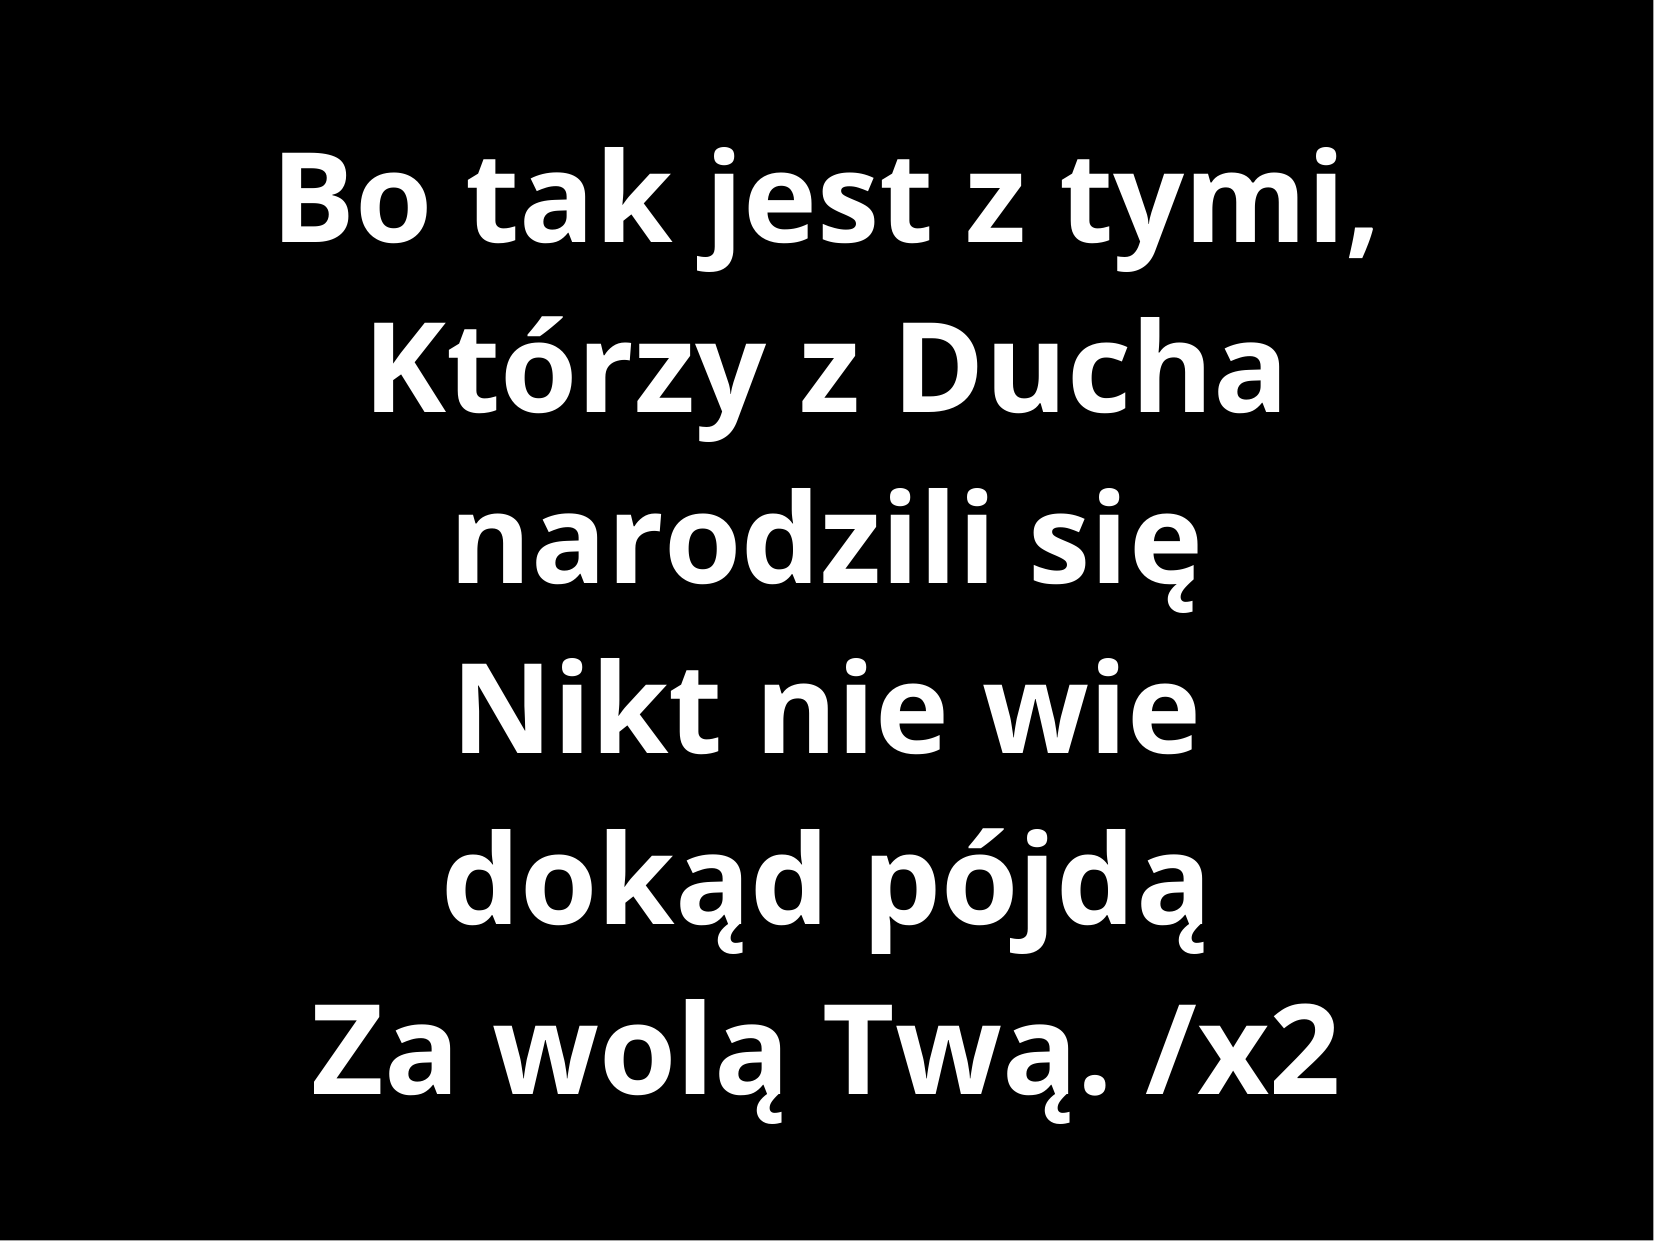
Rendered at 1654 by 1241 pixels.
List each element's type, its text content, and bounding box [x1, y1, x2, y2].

title Bo tak jest z tymi, Którzy z Ducha narodzili się Nikt nie wie dokąd pójdą Za wolą Twą. /x2 [0, 0, 1654, 1241]
